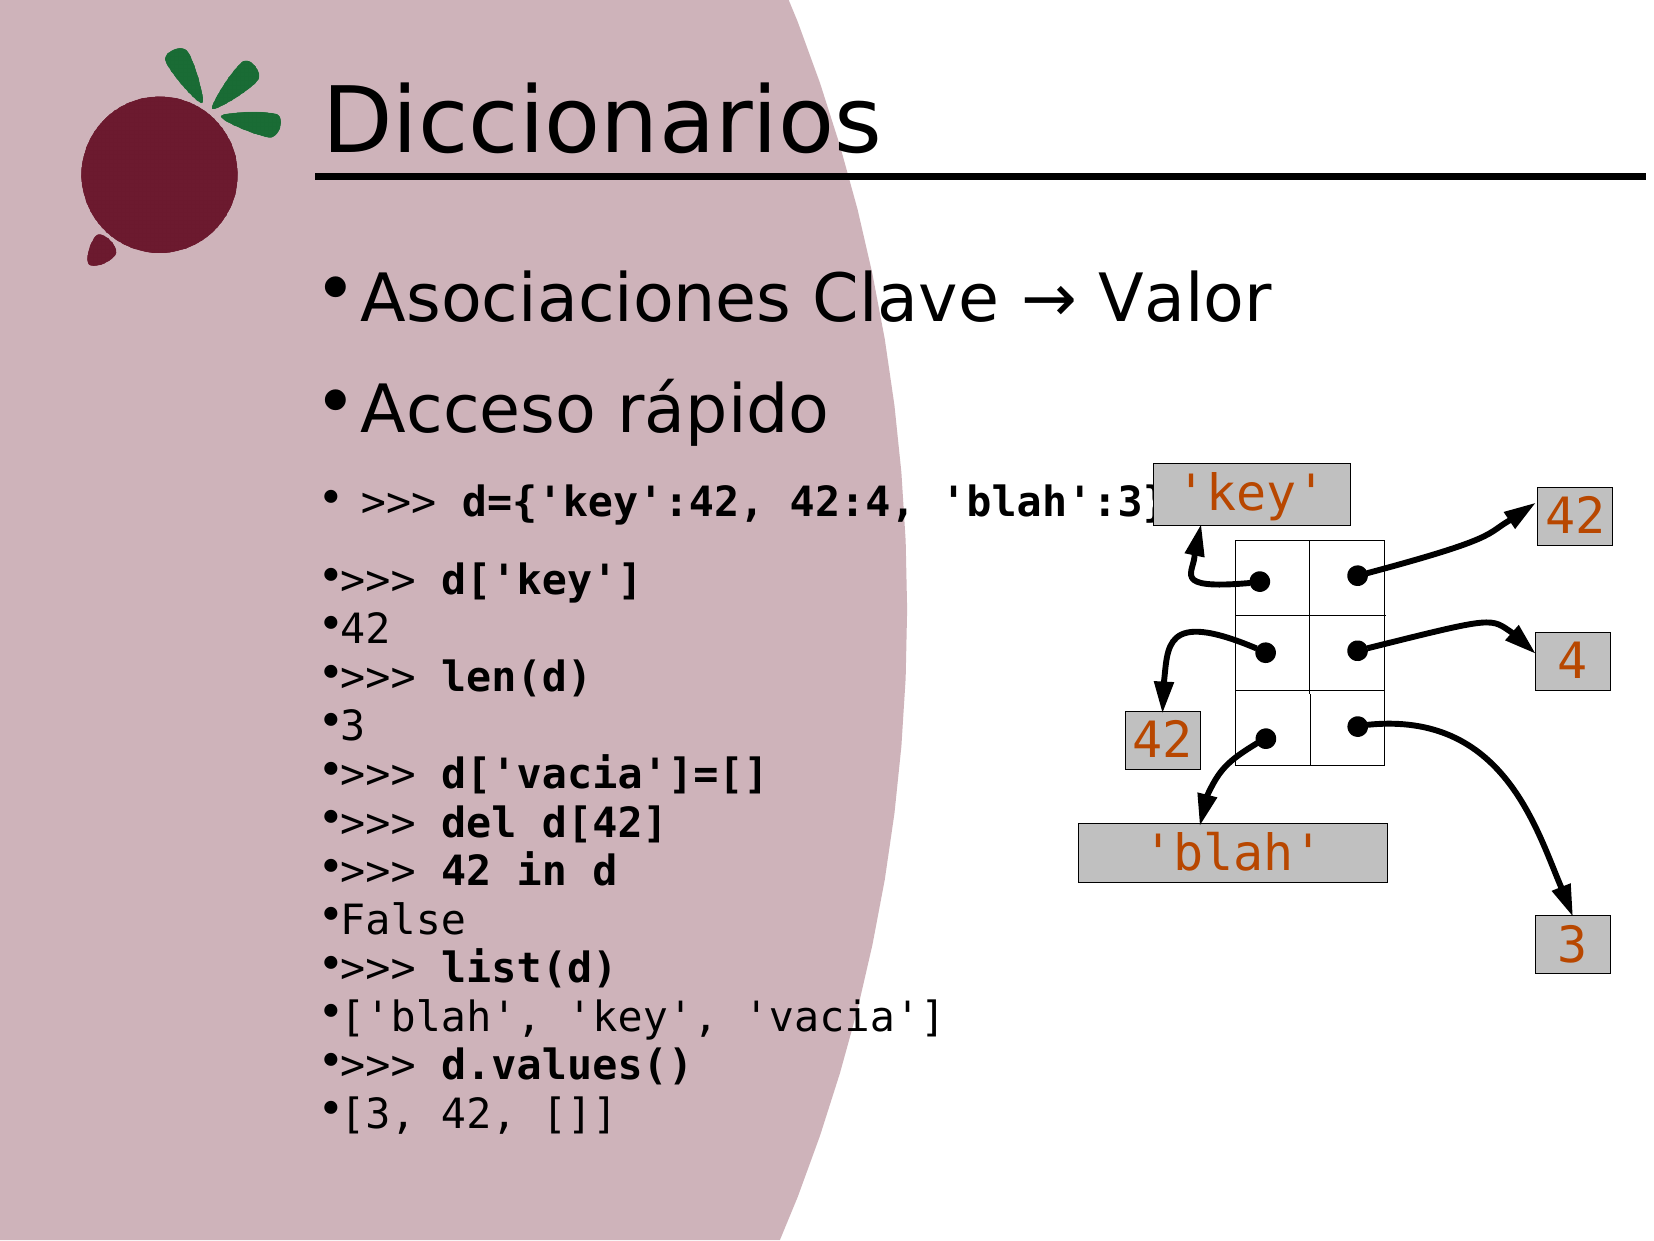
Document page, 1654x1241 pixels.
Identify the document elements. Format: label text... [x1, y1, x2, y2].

text_box 3 [1566, 915, 1611, 974]
text_box 'key' [1153, 463, 1351, 526]
text_box 'blah' [1078, 823, 1388, 883]
text_box 42 [1566, 487, 1613, 546]
title Diccionarios [322, 65, 1565, 177]
text_box 4 [1566, 632, 1611, 691]
text_box 42 [1125, 711, 1201, 770]
list Asociaciones Clave → Valor Acceso rápido >>> d={'key':42, 42:4, 'blah':3} >>> d['key'] 42 >>> len(d) 3 >>> d['vacia']=[] >>> del d[42] >>> 42 in d False >>> list(d) ['blah', 'key', 'vacia'] >>> d.values() [3, 42, []] [322, 250, 1566, 1175]
picture [81, 48, 281, 266]
